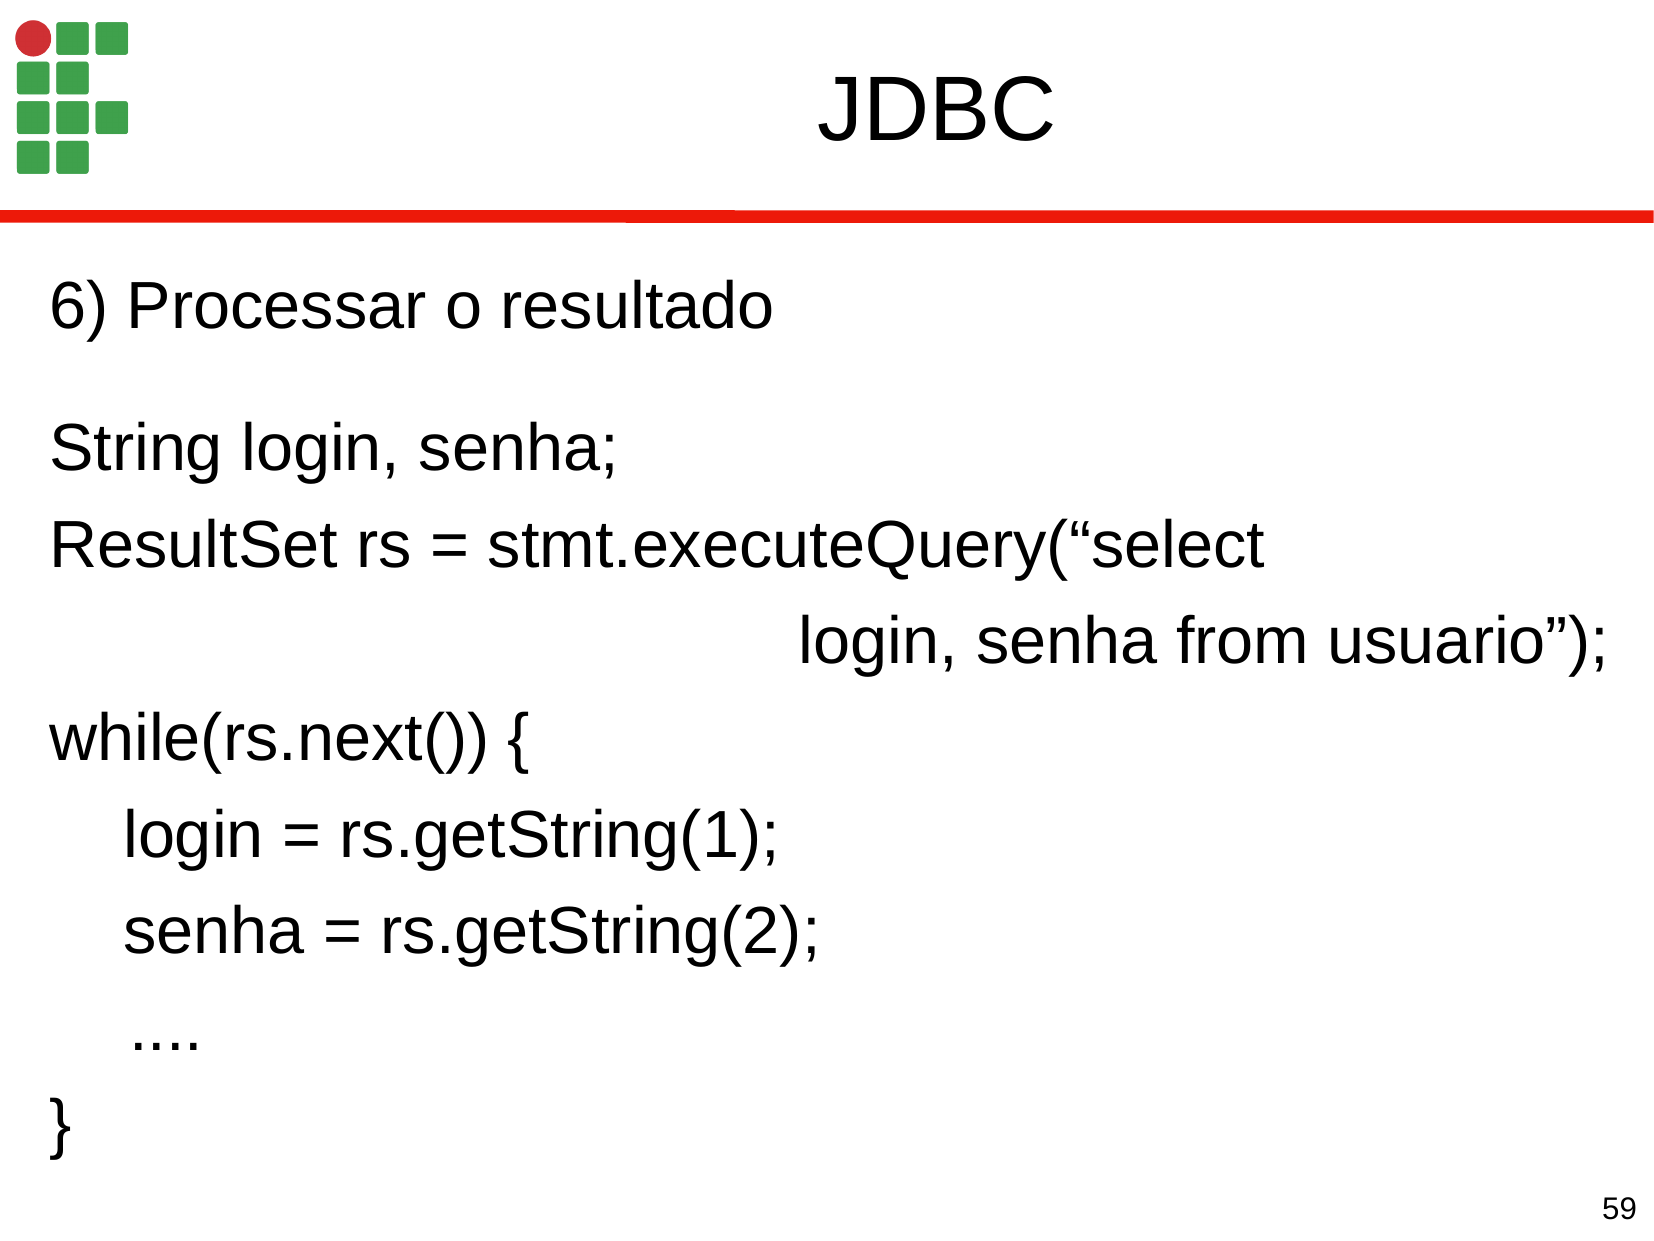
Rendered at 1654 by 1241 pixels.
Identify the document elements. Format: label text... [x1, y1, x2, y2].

text_box 6) Processar o resultado String login, senha; ResultSet rs = stmt.executeQuery(“select login, senha from usuario”); while(rs.next()) { login = rs.getString(1); senha = rs.getString(2); .... } [32, 253, 1654, 1205]
text_box <number> [1185, 1179, 1654, 1220]
text_box JDBC [253, 0, 1622, 207]
picture [14, 16, 130, 178]
